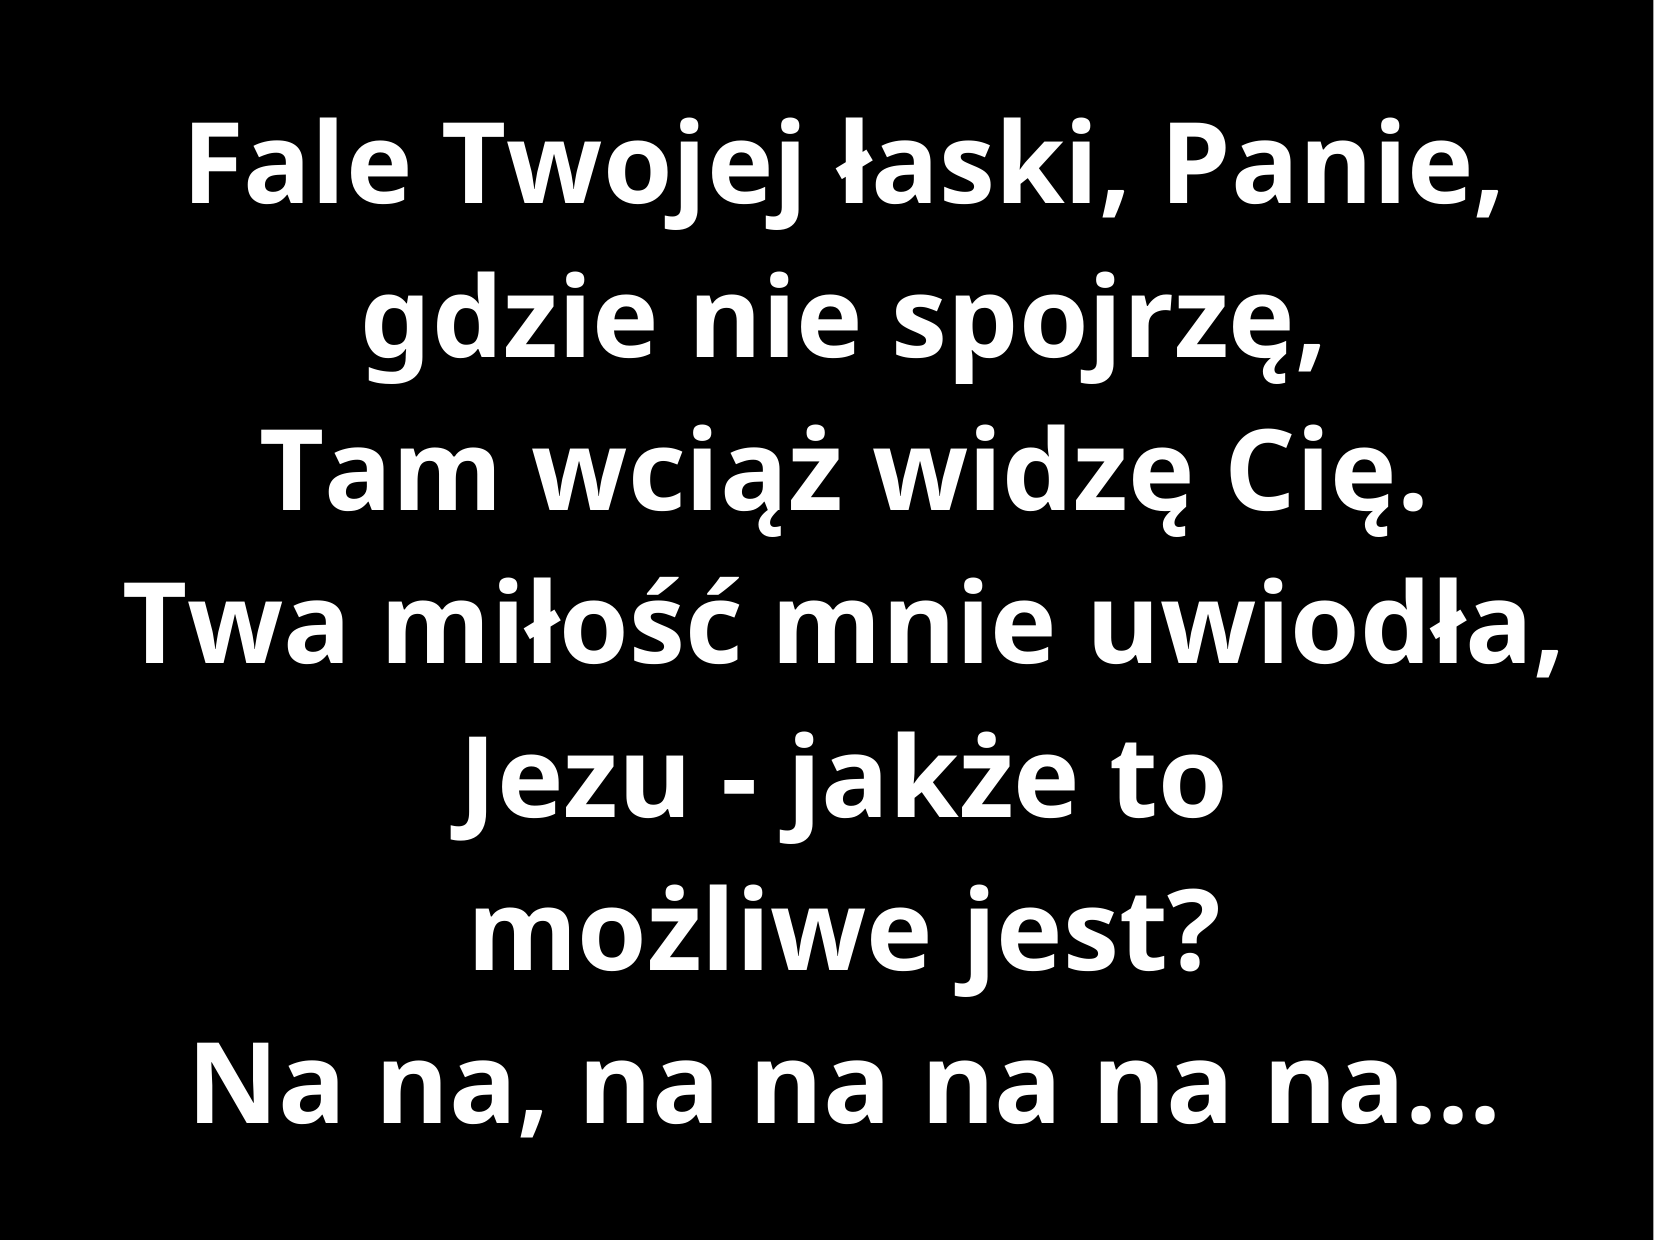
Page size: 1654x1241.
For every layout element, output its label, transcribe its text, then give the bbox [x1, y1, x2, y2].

subtitle Fale Twojej łaski, Panie, gdzie nie spojrzę, Tam wciąż widzę Cię. Twa miłość mnie uwiodła, Jezu - jakże to możliwe jest? Na na, na na na na na... [0, 0, 1654, 1241]
